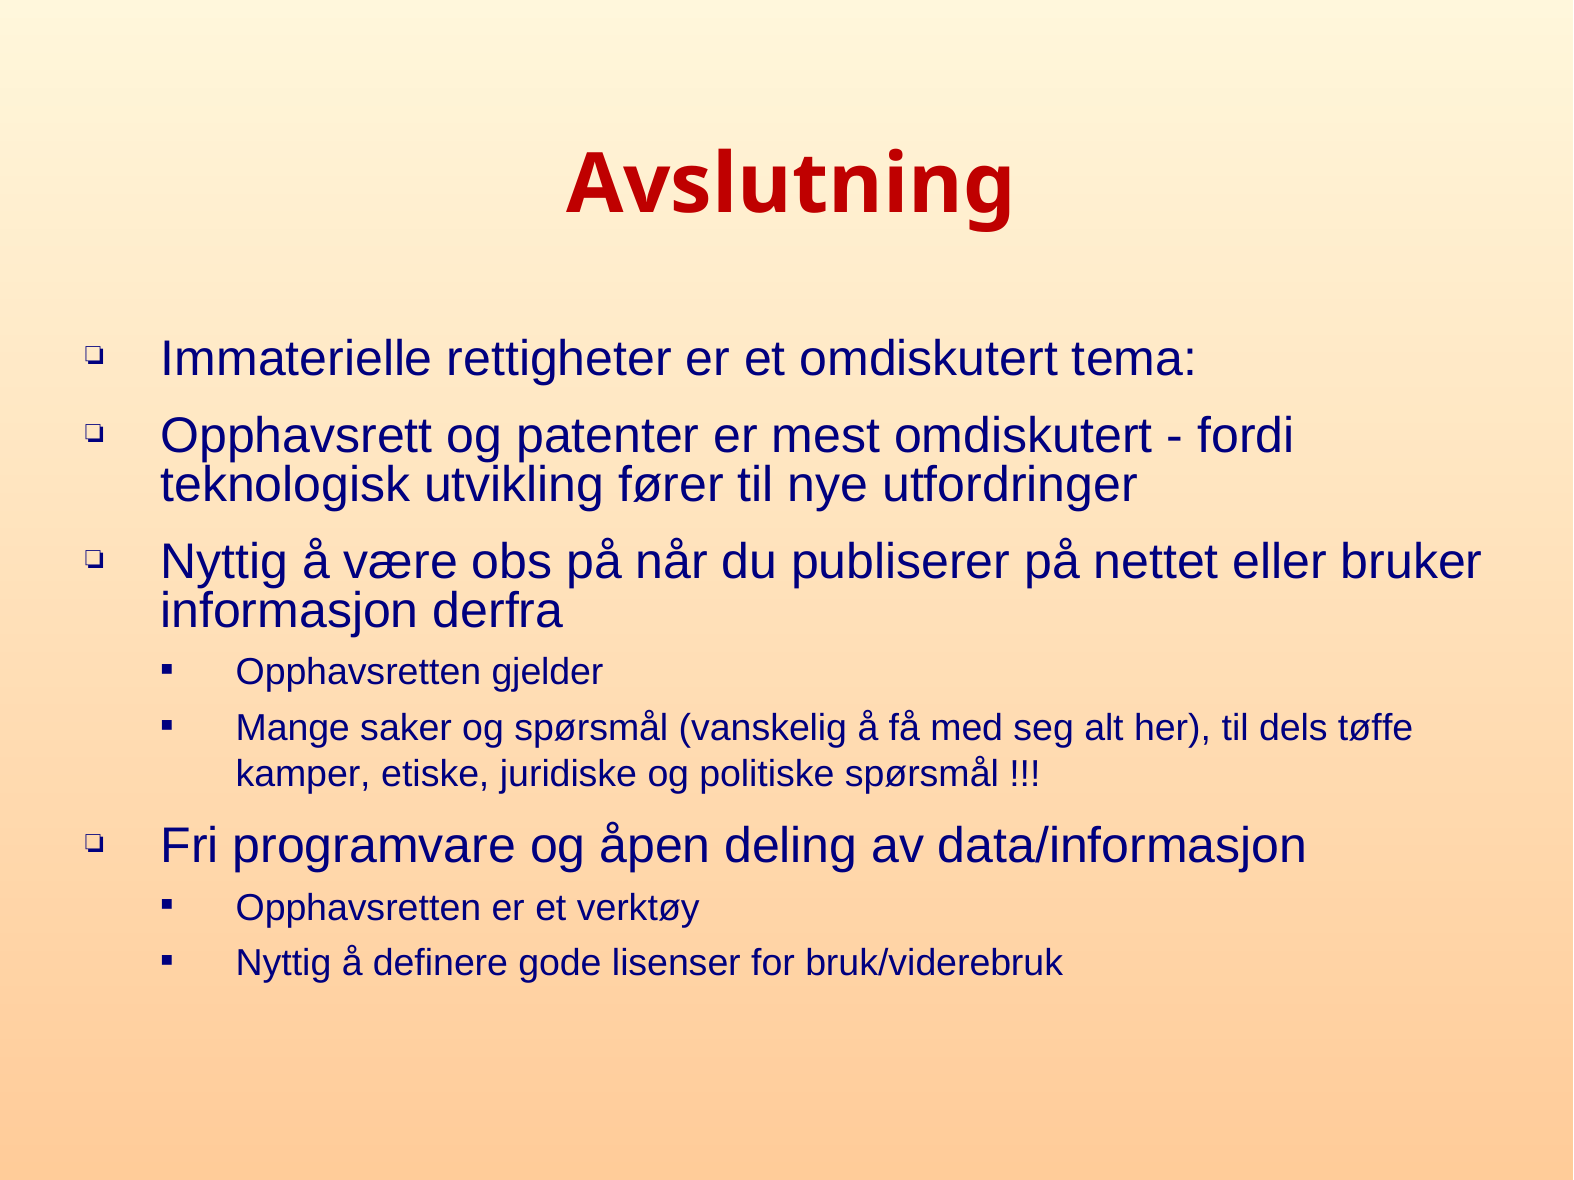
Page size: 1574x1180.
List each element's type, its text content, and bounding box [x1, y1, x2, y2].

title Avslutning [39, 54, 1543, 309]
list Immaterielle rettigheter er et omdiskutert tema: Opphavsrett og patenter er mest omdiskutert - fordi teknologisk utvikling fører til nye utfordringer Nyttig å være obs på når du publiserer på nettet eller bruker informasjon derfra Opphavsretten gjelder Mange saker og spørsmål (vanskelig å få med seg alt her), til dels tøffe kamper, etiske, juridiske og politiske spørsmål !!! Fri programvare og åpen deling av data/informasjon Opphavsretten er et verktøy Nyttig å definere gode lisenser for bruk/viderebruk [85, 336, 1539, 1170]
